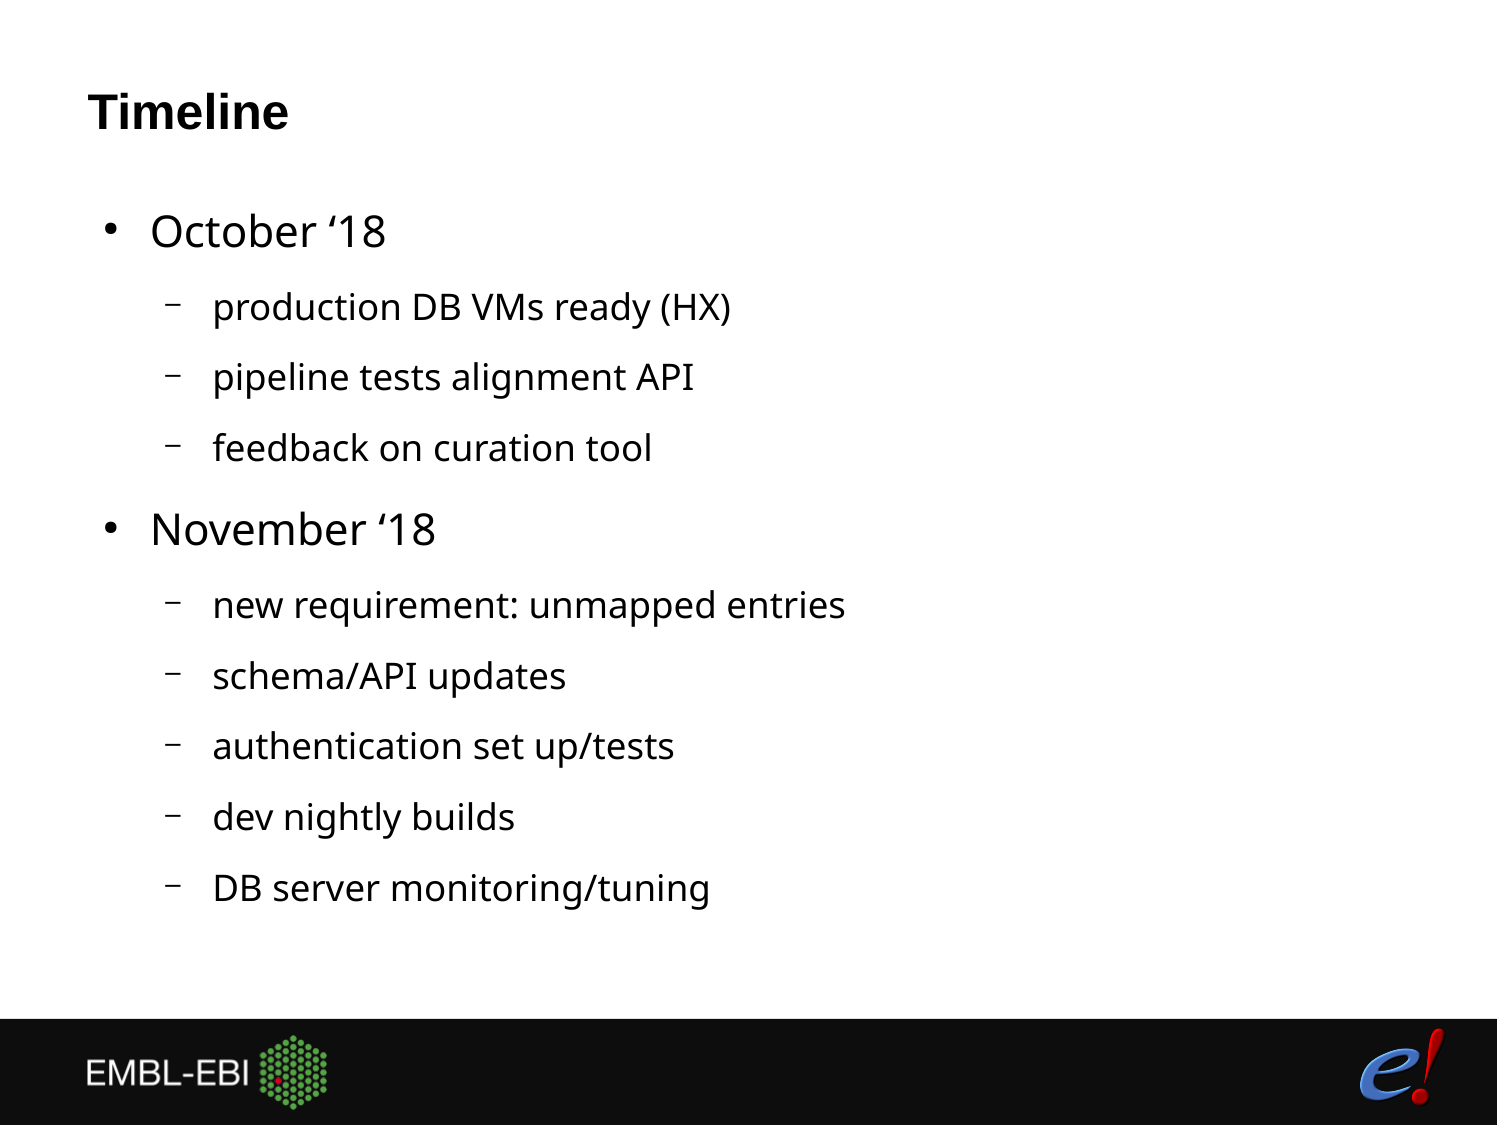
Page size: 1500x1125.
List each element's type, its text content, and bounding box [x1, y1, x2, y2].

picture [1357, 1026, 1448, 1112]
picture [87, 1035, 327, 1110]
title Timeline [87, 50, 1425, 175]
list October ‘18 production DB VMs ready (HX) pipeline tests alignment API feedback on curation tool November ‘18 new requirement: unmapped entries schema/API updates authentication set up/tests dev nightly builds DB server monitoring/tuning [87, 200, 1425, 914]
